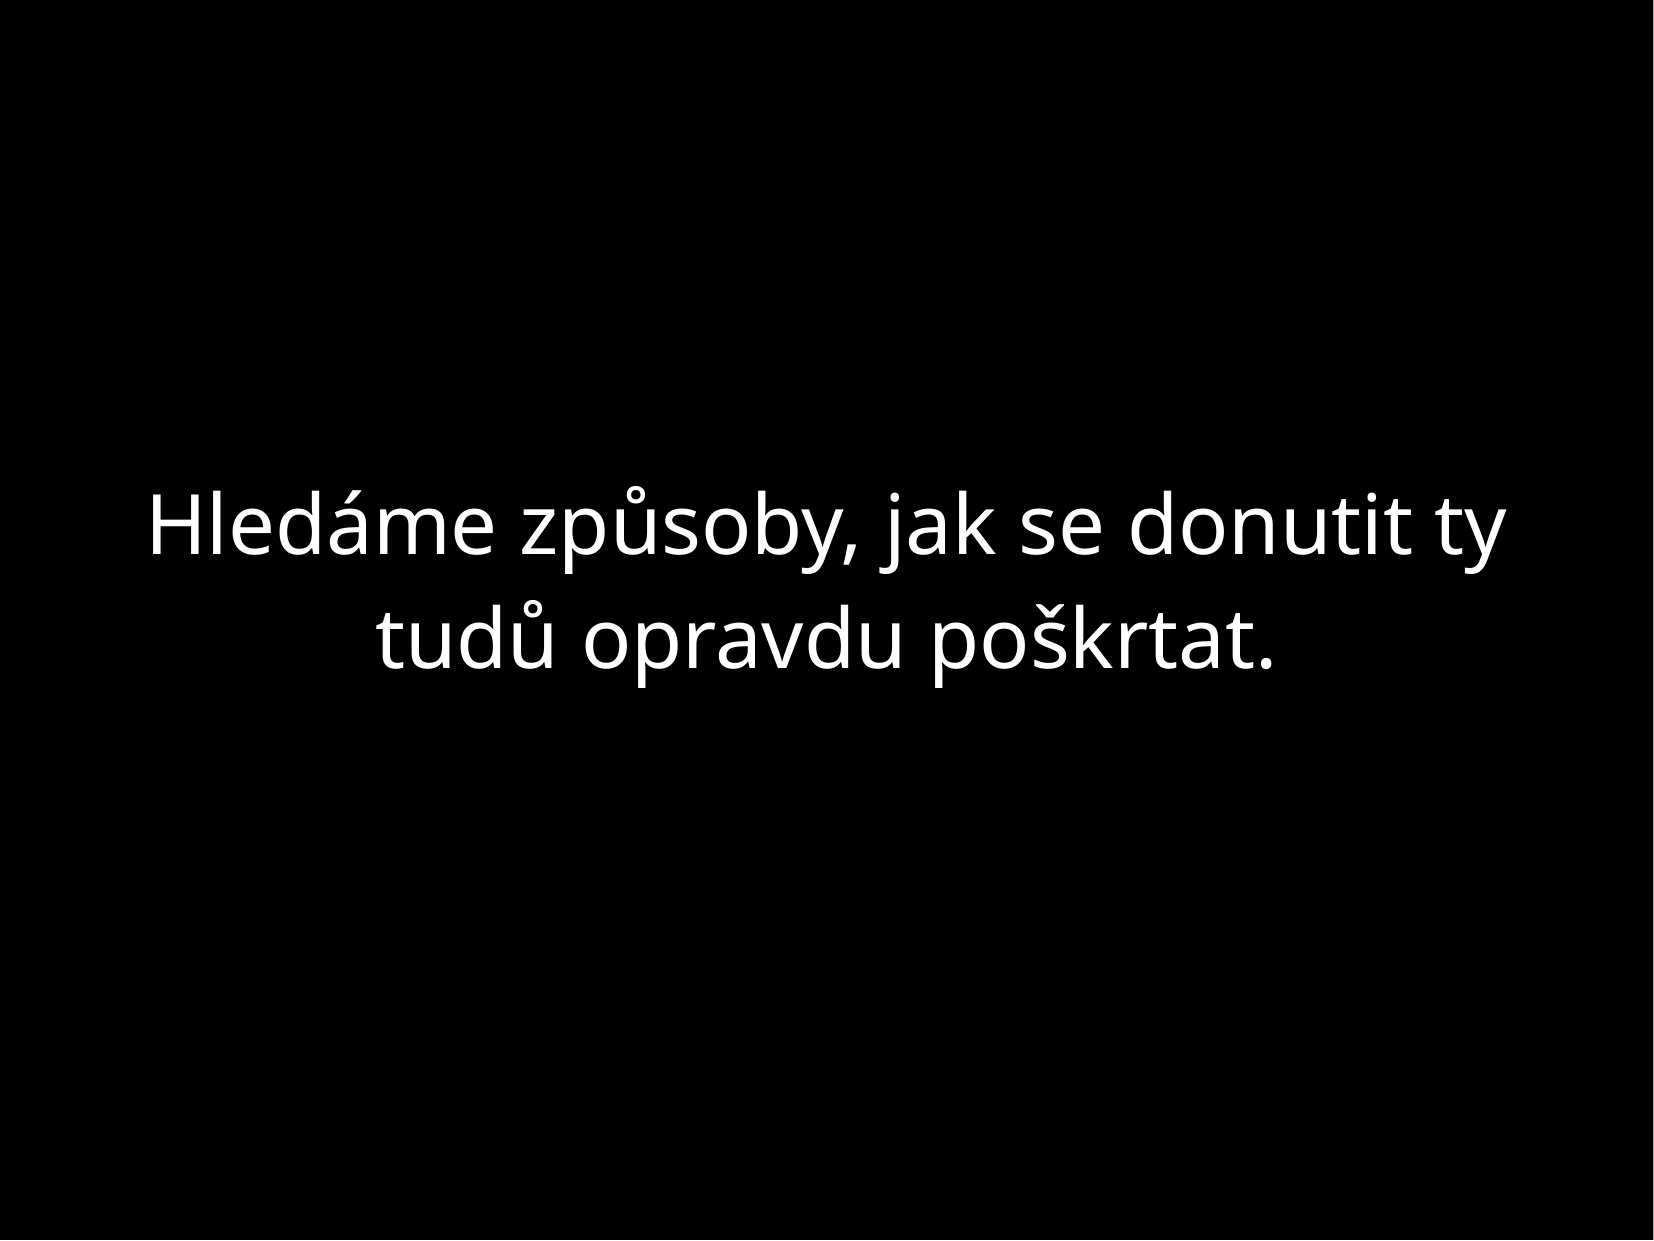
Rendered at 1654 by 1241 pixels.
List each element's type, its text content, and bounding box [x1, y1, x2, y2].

subtitle Hledáme způsoby, jak se donutit ty tudů opravdu poškrtat. [82, 56, 1571, 1102]
